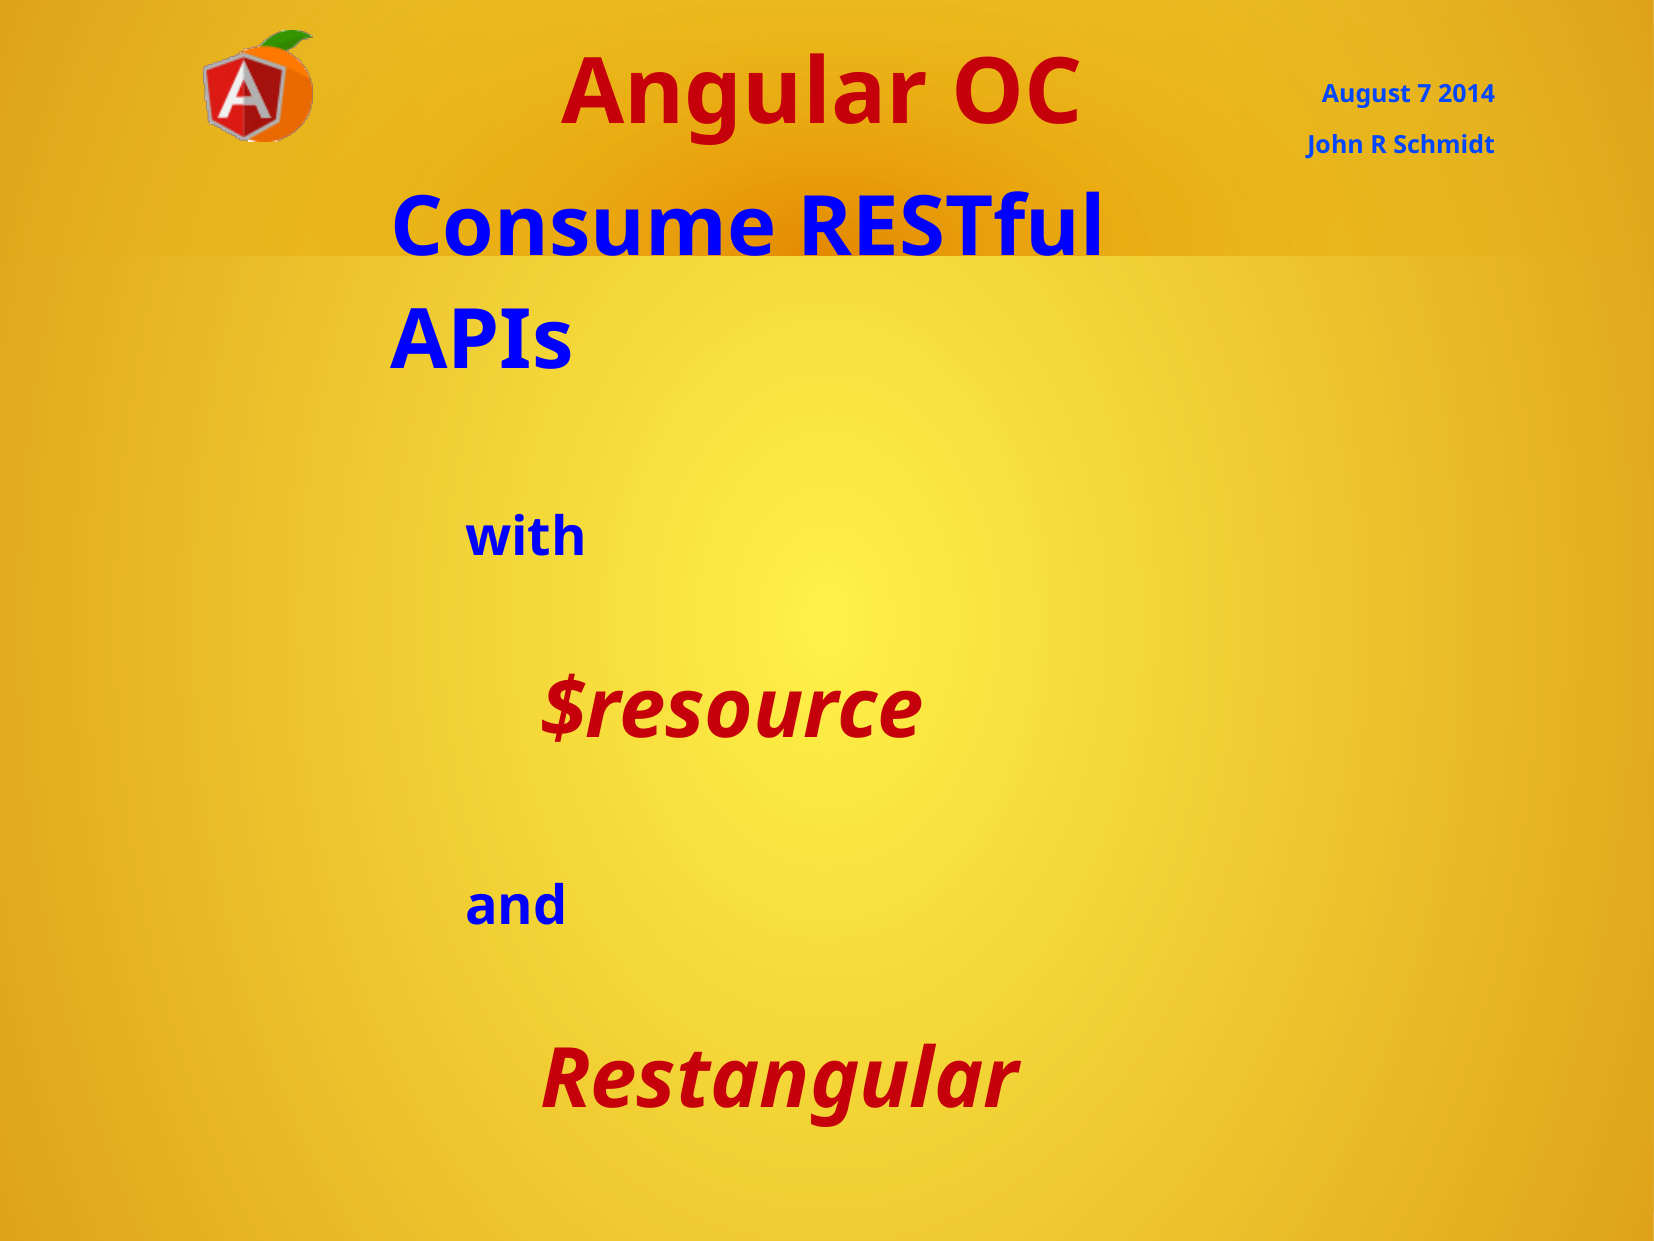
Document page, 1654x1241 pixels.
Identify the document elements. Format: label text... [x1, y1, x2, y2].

title Angular OC [560, 34, 1086, 142]
picture [202, 30, 316, 142]
text_box Consume RESTful APIs with $resource and Restangular [390, 285, 1261, 1013]
text_box August 7 2014 John R Schmidt [1260, 51, 1510, 172]
